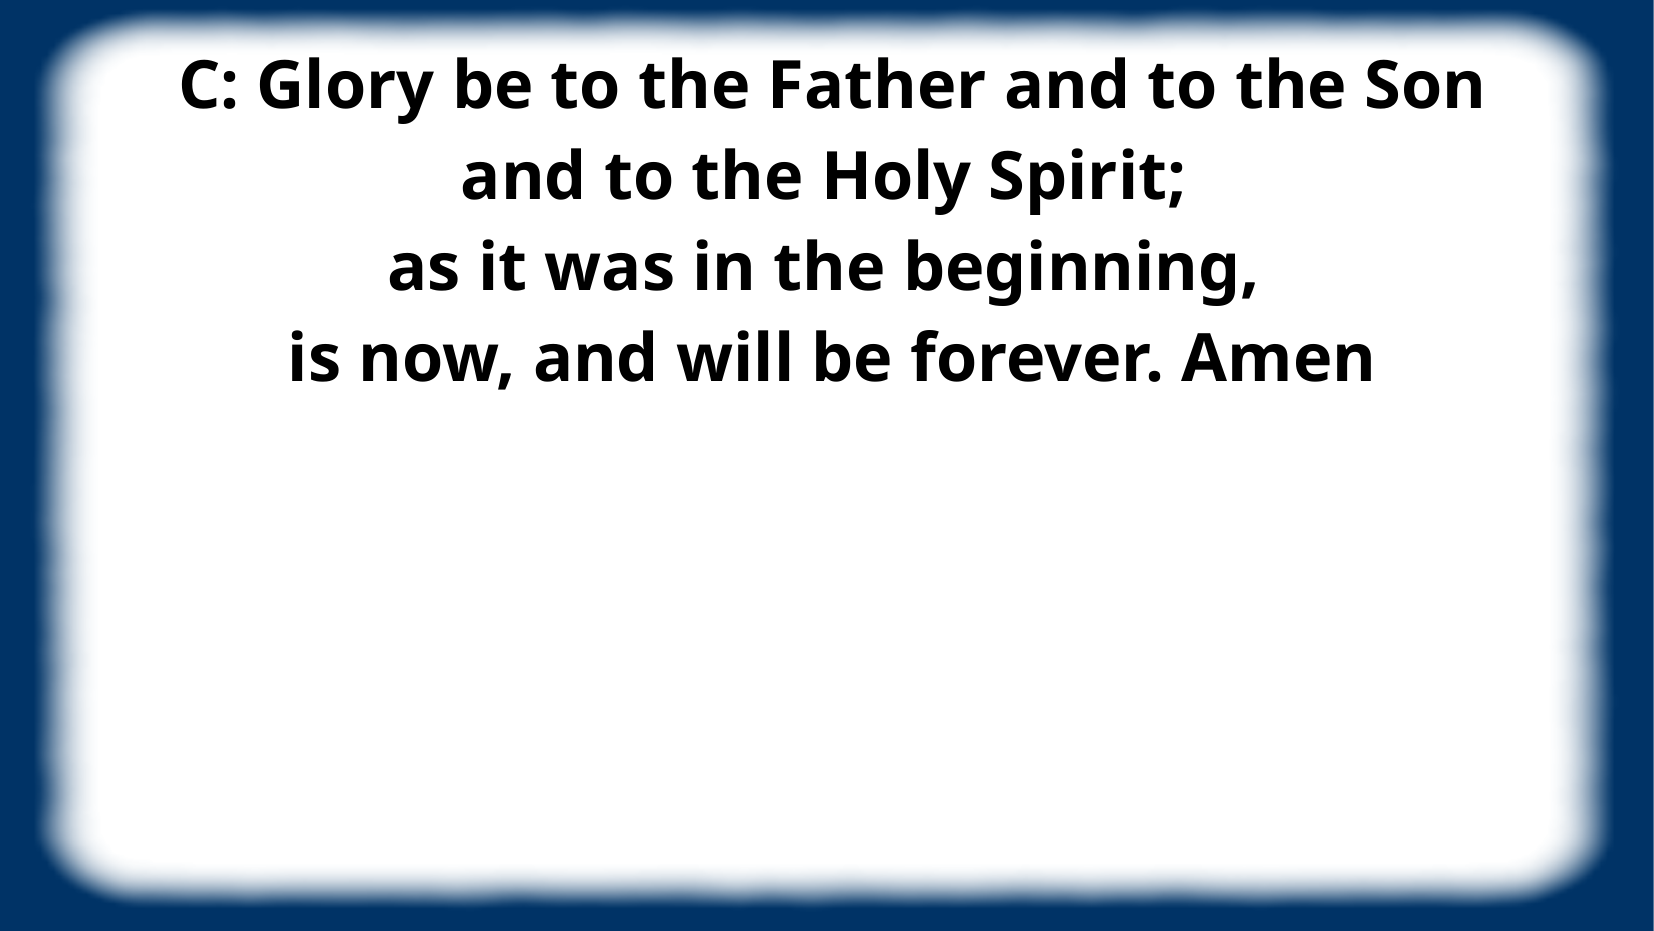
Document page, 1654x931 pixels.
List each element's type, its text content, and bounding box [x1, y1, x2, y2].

picture [0, 0, 1654, 931]
text_box C: Glory be to the Father and to the Son and to the Holy Spirit; as it was in the beginning, is now, and will be forever. Amen [90, 30, 1576, 400]
